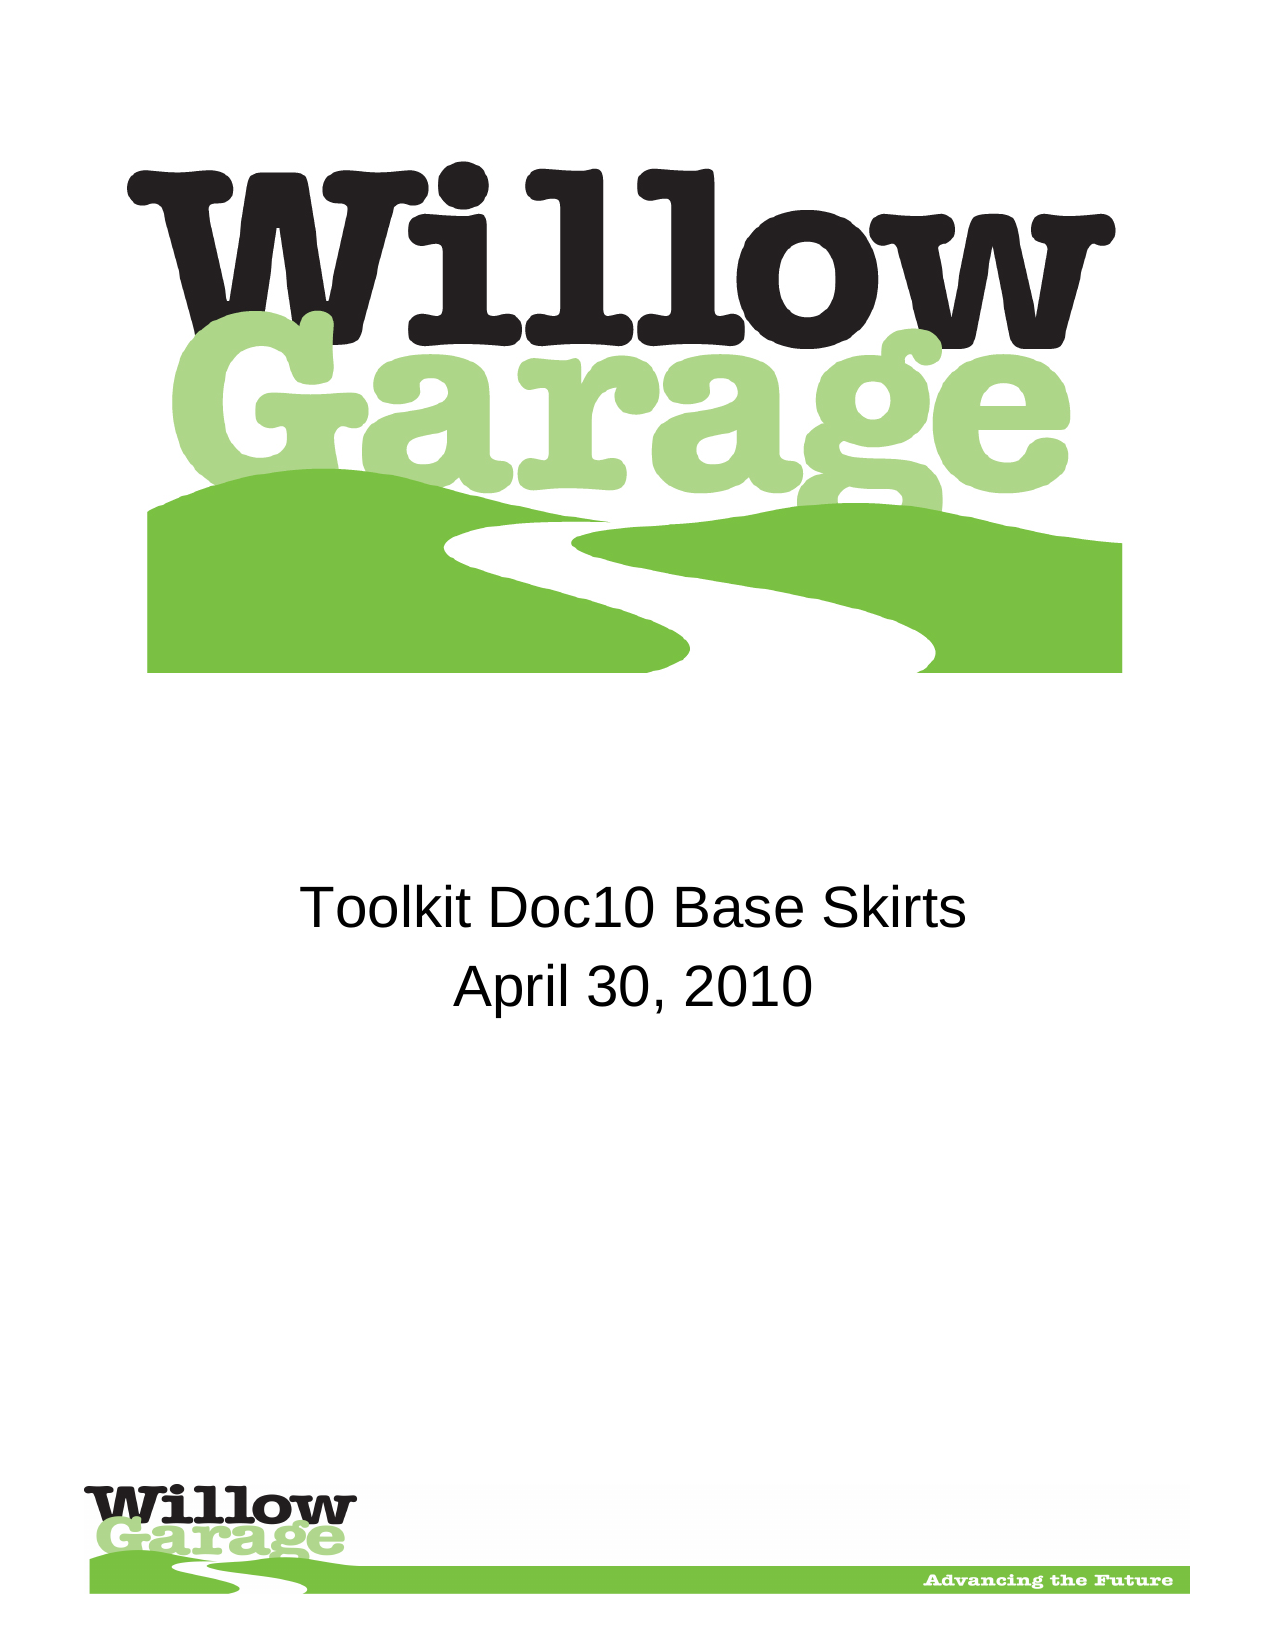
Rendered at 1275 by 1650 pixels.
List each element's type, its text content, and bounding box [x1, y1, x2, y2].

picture [42, 42, 1233, 784]
picture [84, 1484, 1190, 1594]
list Toolkit Doc10 Base Skirts April 30, 2010 [42, 866, 1233, 1197]
